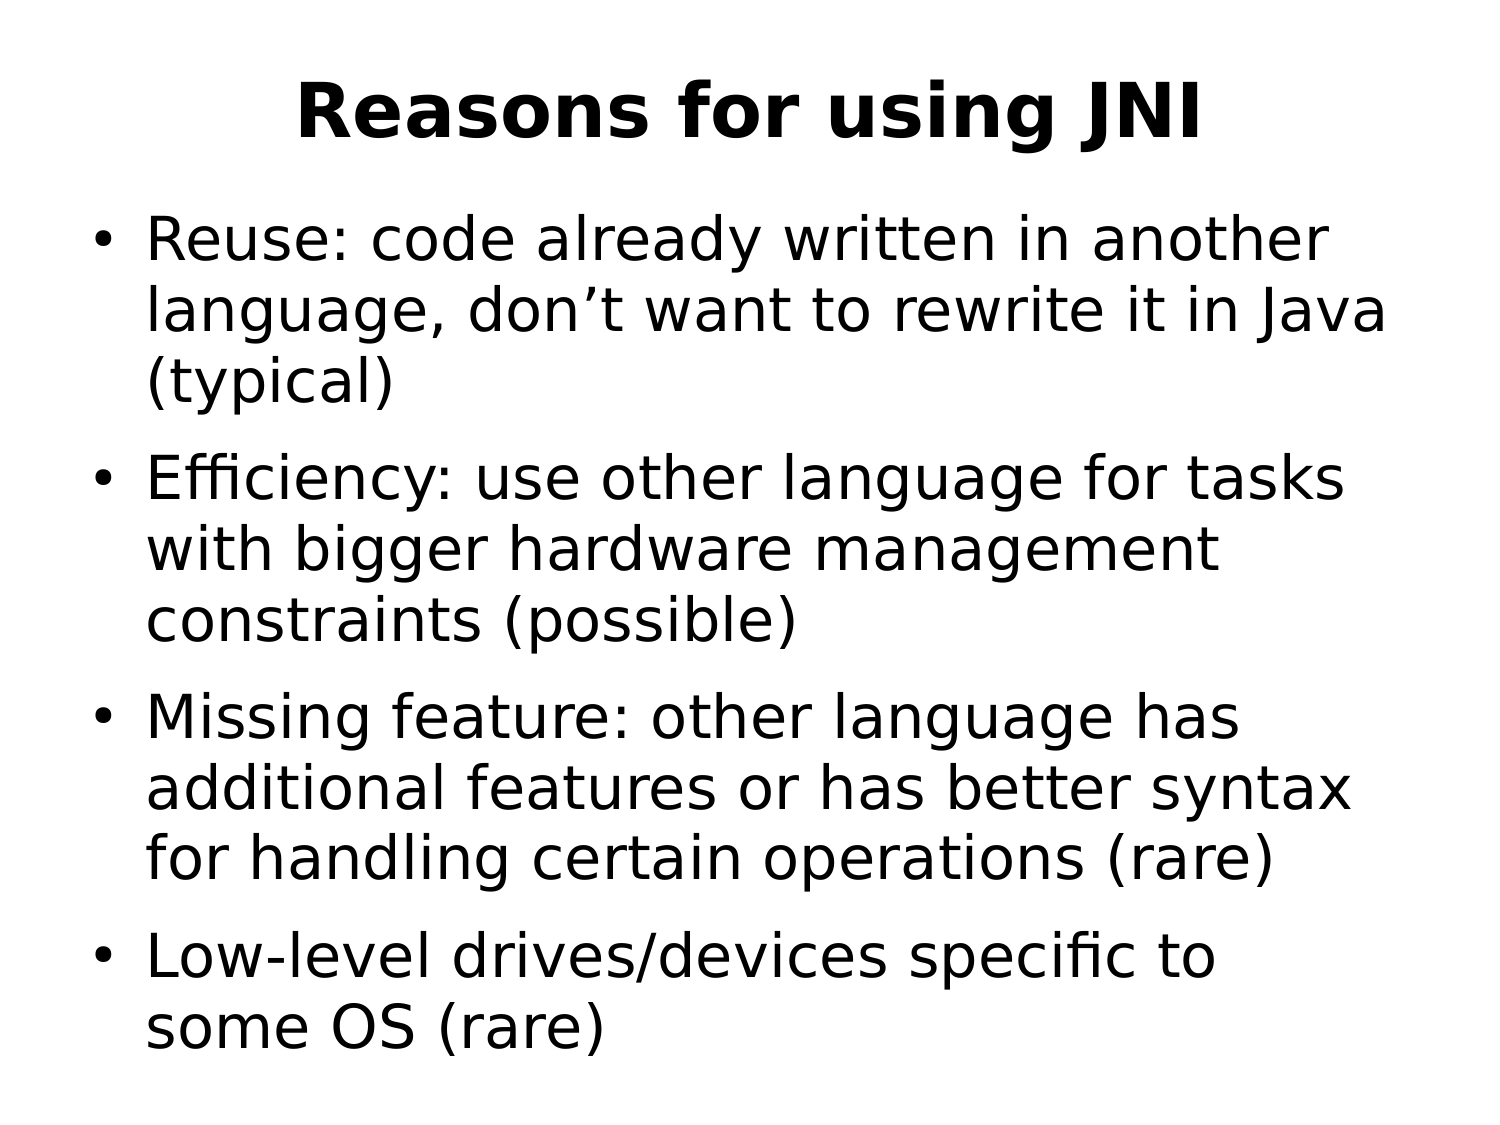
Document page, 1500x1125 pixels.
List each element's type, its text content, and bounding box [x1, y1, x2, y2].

title Reasons for using JNI [75, 44, 1425, 177]
list Reuse: code already written in another language, don’t want to rewrite it in Java (typical) Efficiency: use other language for tasks with bigger hardware management constraints (possible) Missing feature: other language has additional features or has better syntax for handling certain operations (rare) Low-level drives/devices specific to some OS (rare) [75, 204, 1395, 1075]
